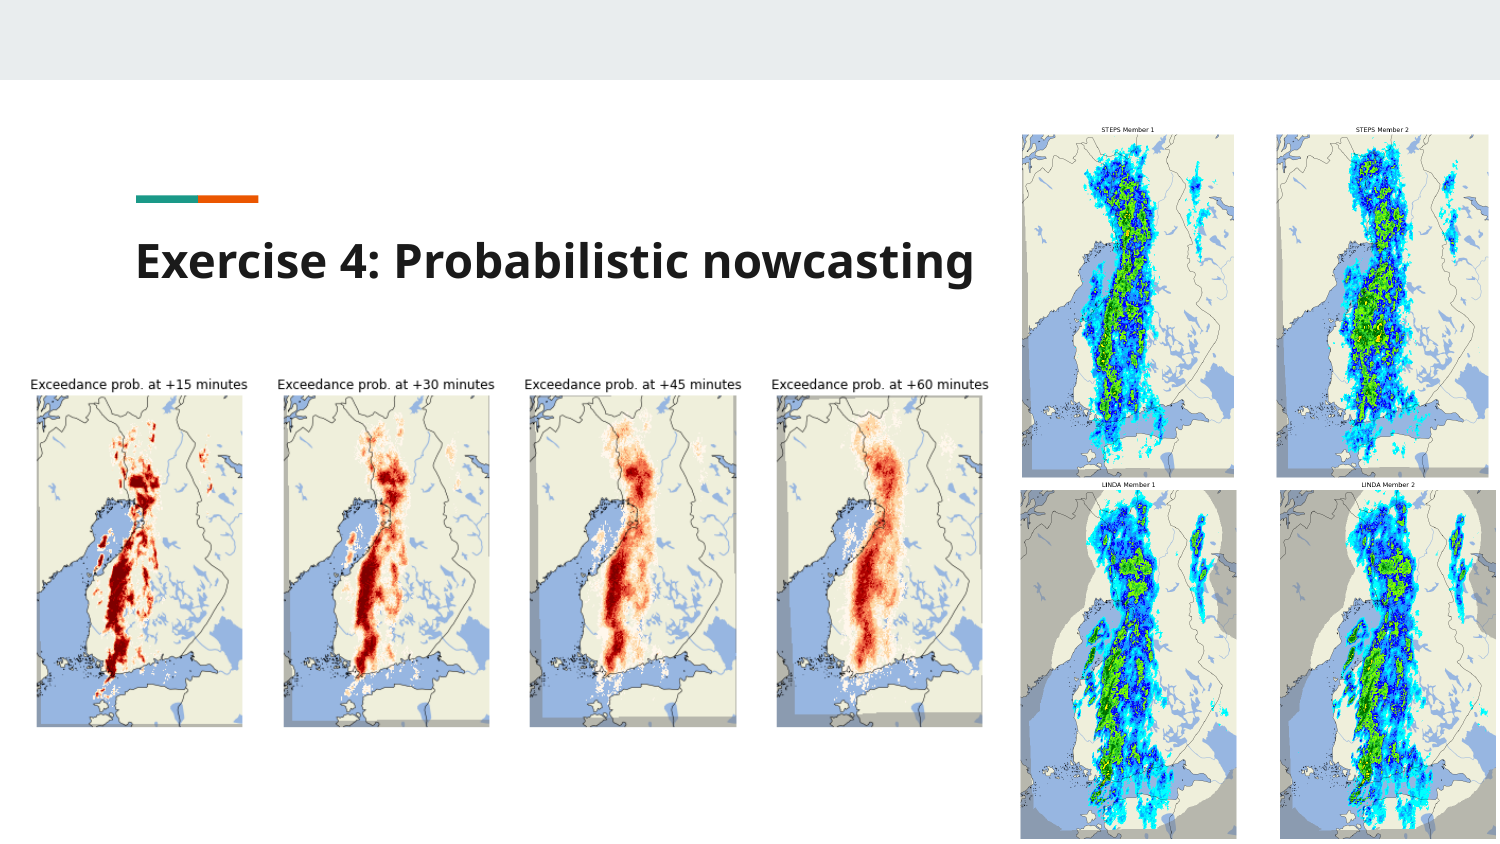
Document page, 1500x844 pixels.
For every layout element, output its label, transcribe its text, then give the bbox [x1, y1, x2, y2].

picture [24, 369, 992, 742]
picture [1016, 124, 1500, 844]
title Exercise 4: Probabilistic nowcasting [119, 216, 1016, 305]
